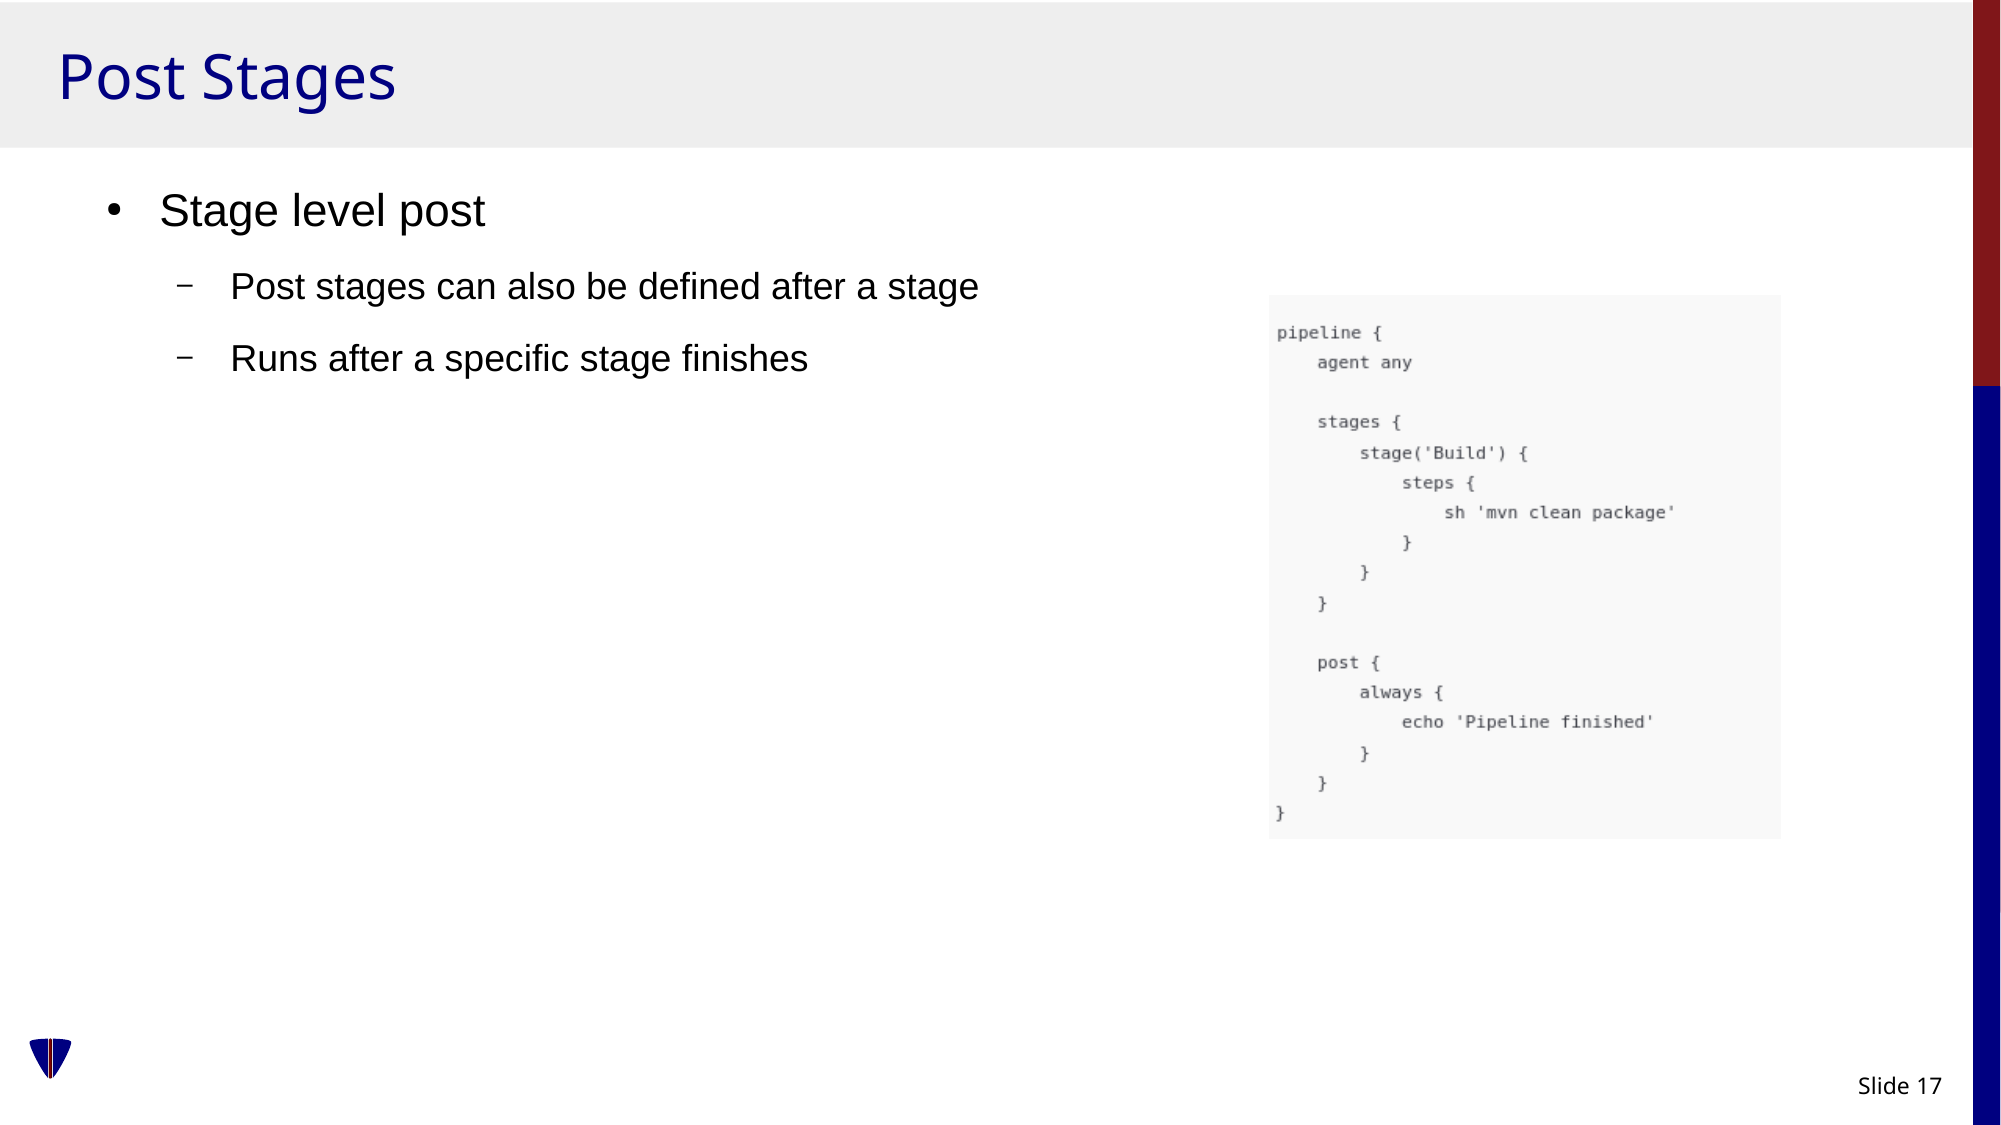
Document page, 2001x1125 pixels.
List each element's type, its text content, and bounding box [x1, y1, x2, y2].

list Stage level post Post stages can also be defined after a stage Runs after a specific stage finishes [88, 177, 1123, 1034]
title Post Stages [0, 2, 1973, 148]
picture [1269, 295, 1781, 839]
